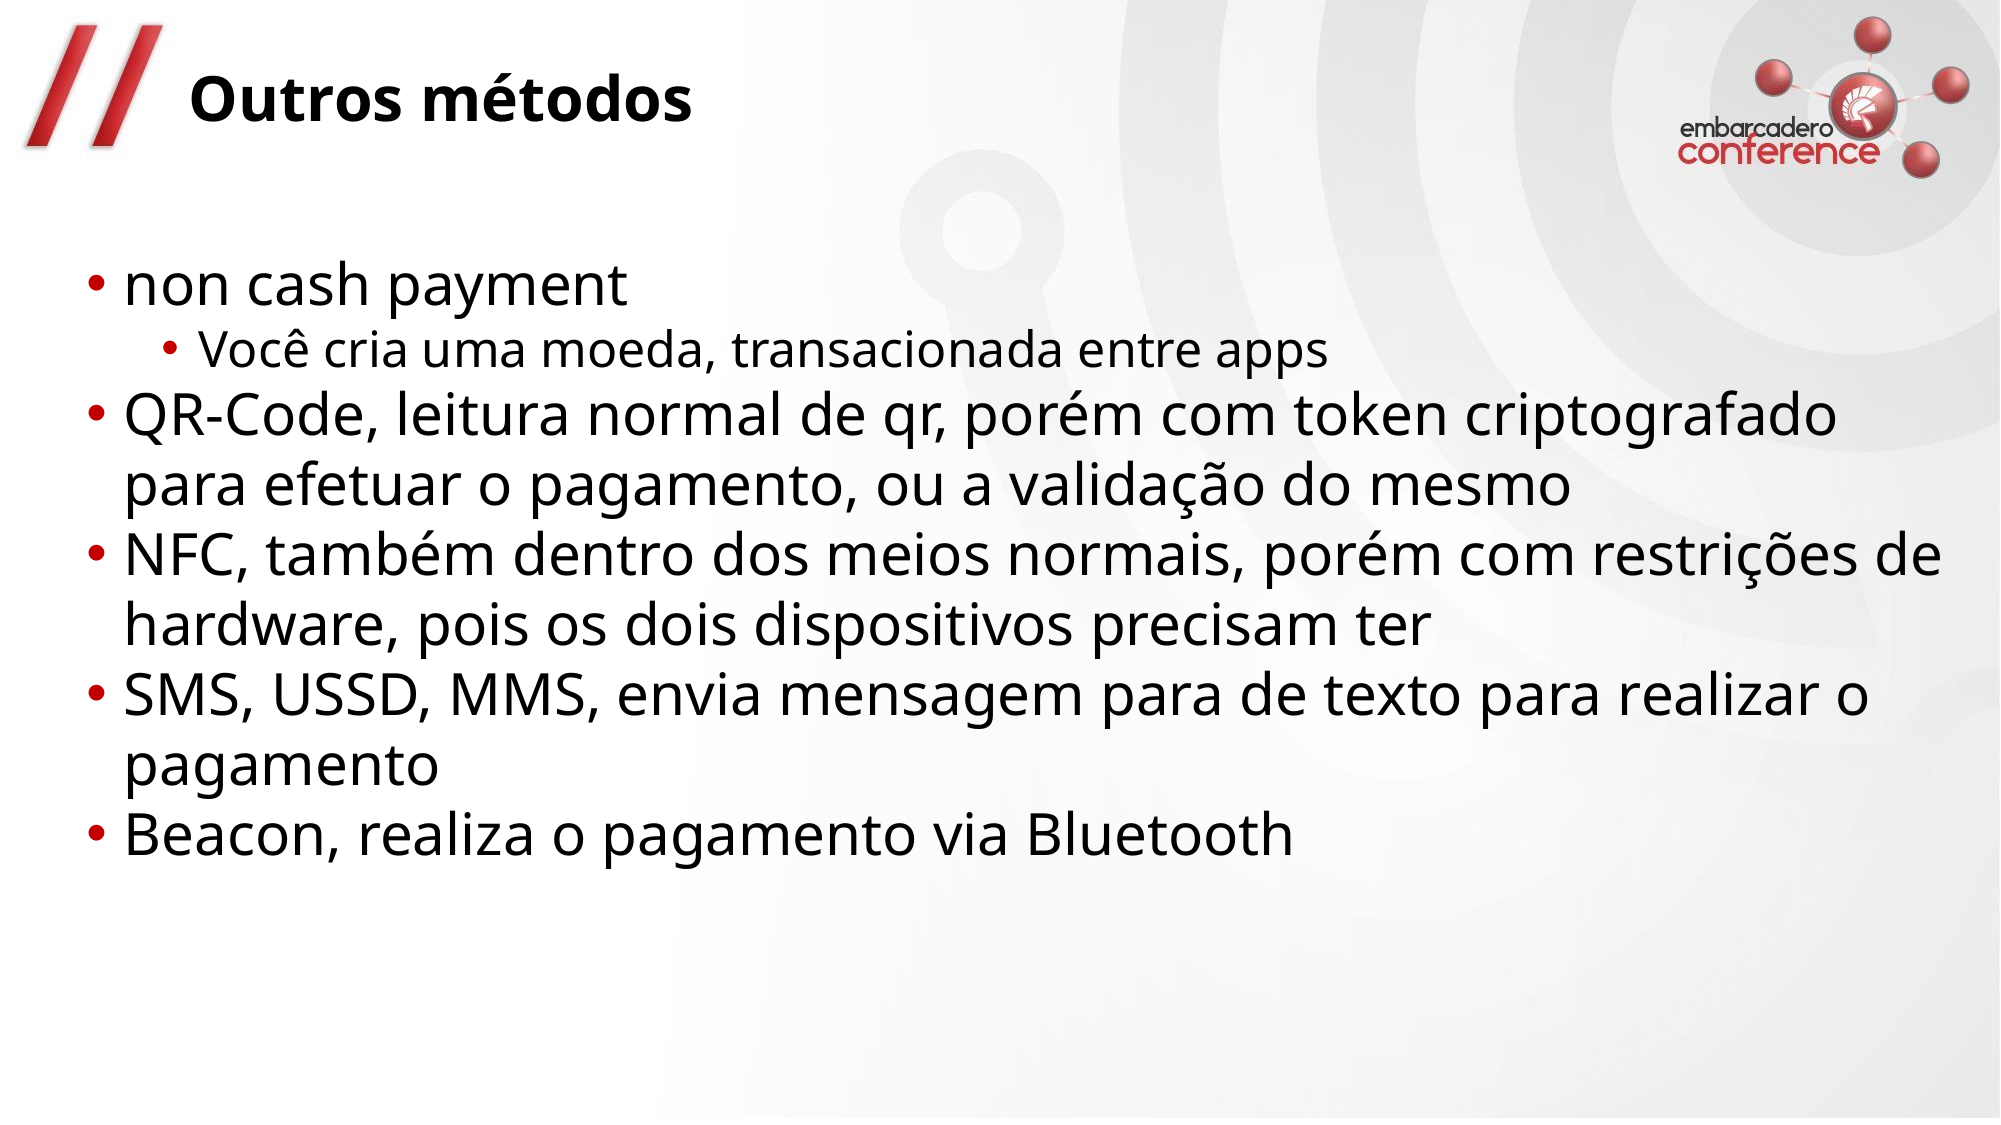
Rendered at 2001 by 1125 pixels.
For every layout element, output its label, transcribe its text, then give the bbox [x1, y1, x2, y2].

list non cash payment Você cria uma moeda, transacionada entre apps QR-Code, leitura normal de qr, porém com token criptografado para efetuar o pagamento, ou a validação do mesmo NFC, também dentro dos meios normais, porém com restrições de hardware, pois os dois dispositivos precisam ter SMS, USSD, MMS, envia mensagem para de texto para realizar o pagamento Beacon, realiza o pagamento via Bluetooth [33, 232, 1970, 1100]
title Outros métodos [174, 49, 1636, 145]
picture [0, 0, 2000, 1118]
